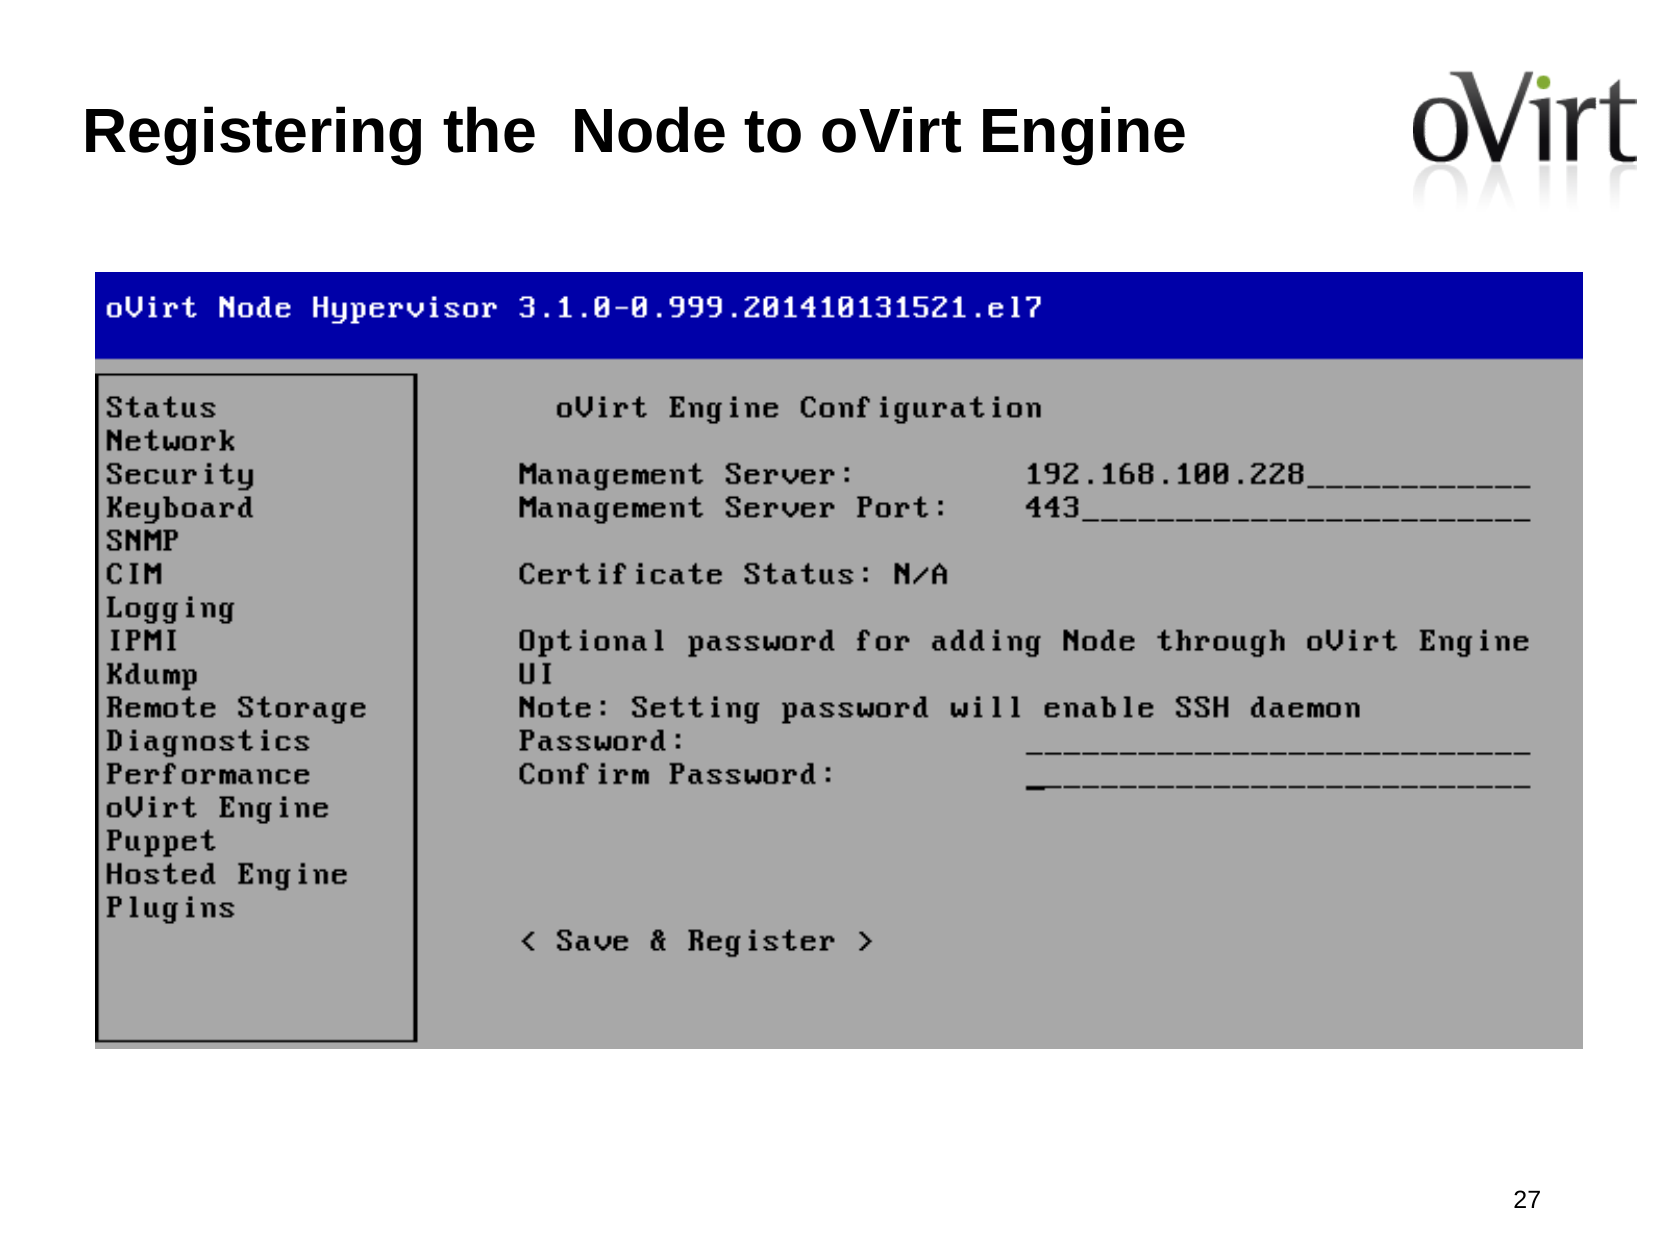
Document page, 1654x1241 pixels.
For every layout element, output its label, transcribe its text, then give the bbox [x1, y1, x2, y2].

picture [1413, 63, 1637, 212]
title Registering the Node to oVirt Engine [82, 37, 1378, 226]
picture [95, 272, 1583, 1049]
